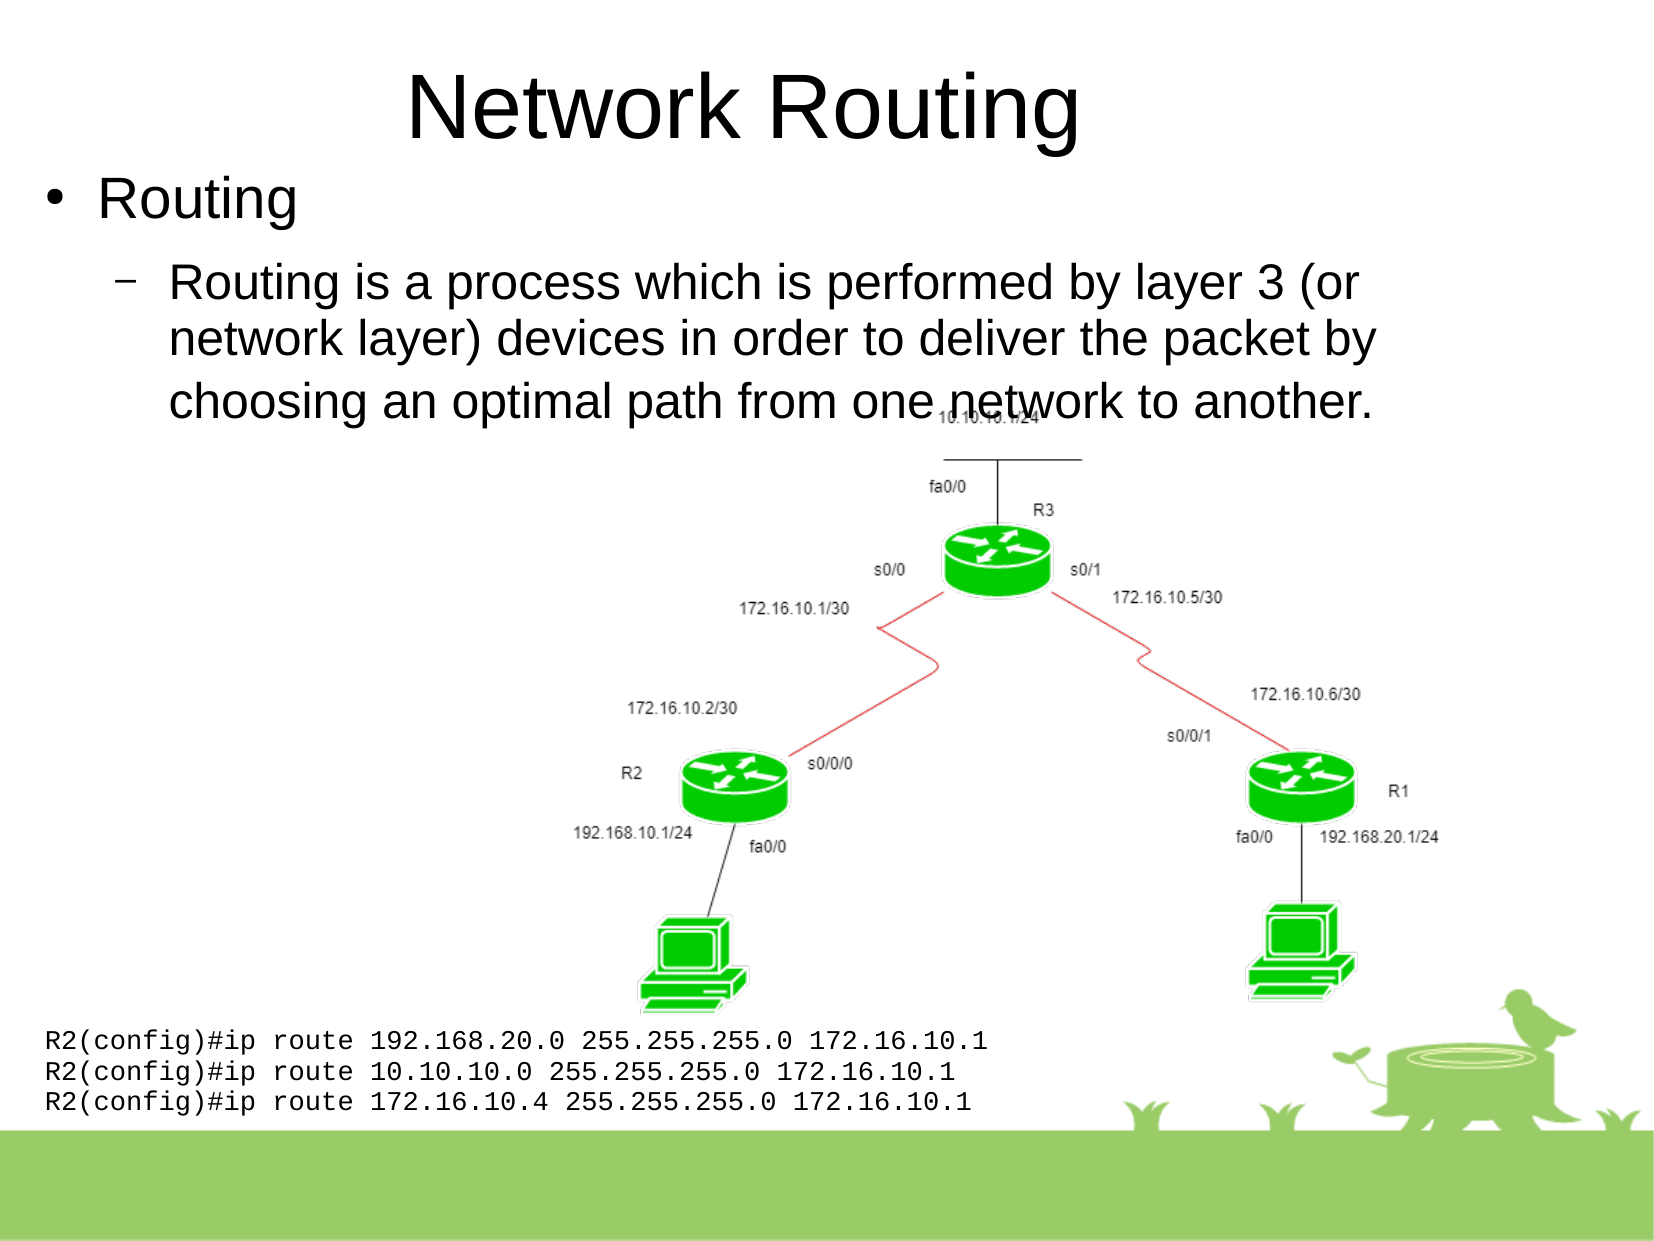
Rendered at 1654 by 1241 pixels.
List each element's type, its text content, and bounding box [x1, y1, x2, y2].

title Network Routing [0, 2, 1489, 211]
text_box R2(config)#ip route 192.168.20.0 255.255.255.0 172.16.10.1 R2(config)#ip route 10.10.10.0 255.255.255.0 172.16.10.1 R2(config)#ip route 172.16.10.4 255.255.255.0 172.16.10.1 [30, 1020, 1321, 1141]
list Routing Routing is a process which is performed by layer 3 (or network layer) devices in order to deliver the packet by choosing an optimal path from one network to another. [26, 165, 1516, 886]
picture [0, 0, 1654, 1241]
